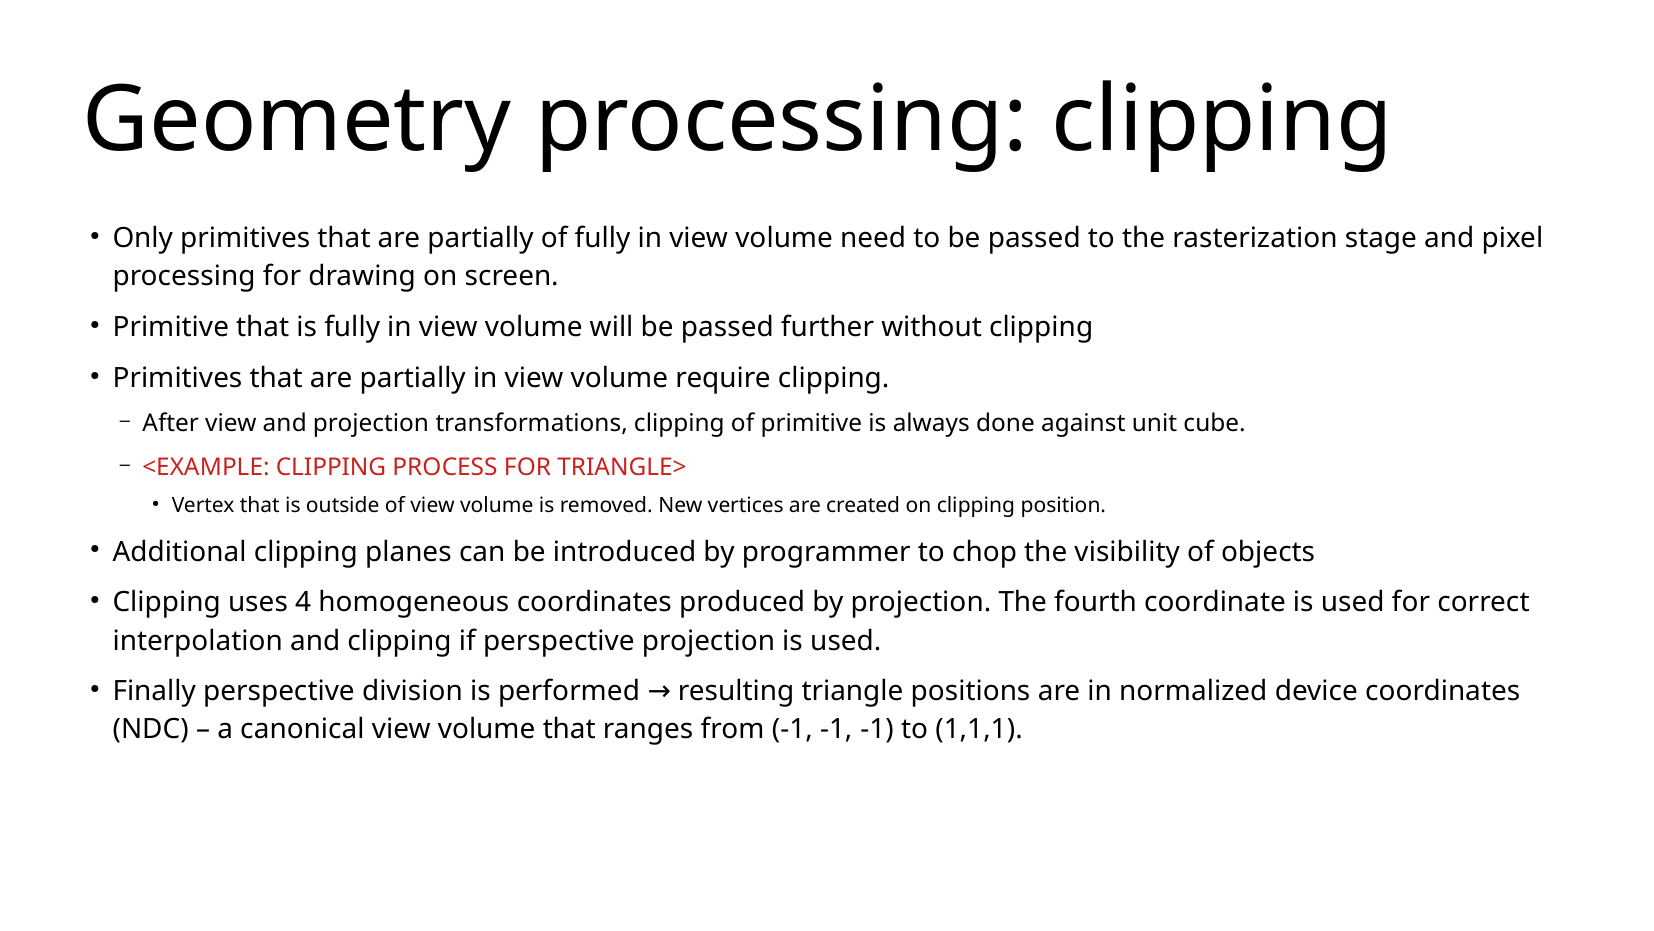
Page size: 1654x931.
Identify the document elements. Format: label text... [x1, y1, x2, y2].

list Only primitives that are partially of fully in view volume need to be passed to the rasterization stage and pixel processing for drawing on screen. Primitive that is fully in view volume will be passed further without clipping Primitives that are partially in view volume require clipping. After view and projection transformations, clipping of primitive is always done against unit cube. <EXAMPLE: CLIPPING PROCESS FOR TRIANGLE> Vertex that is outside of view volume is removed. New vertices are created on clipping position. Additional clipping planes can be introduced by programmer to chop the visibility of objects Clipping uses 4 homogeneous coordinates produced by projection. The fourth coordinate is used for correct interpolation and clipping if perspective projection is used. Finally perspective division is performed → resulting triangle positions are in normalized device coordinates (NDC) – a canonical view volume that ranges from (-1, -1, -1) to (1,1,1). [82, 217, 1571, 758]
title Geometry processing: clipping [82, 37, 1571, 193]
